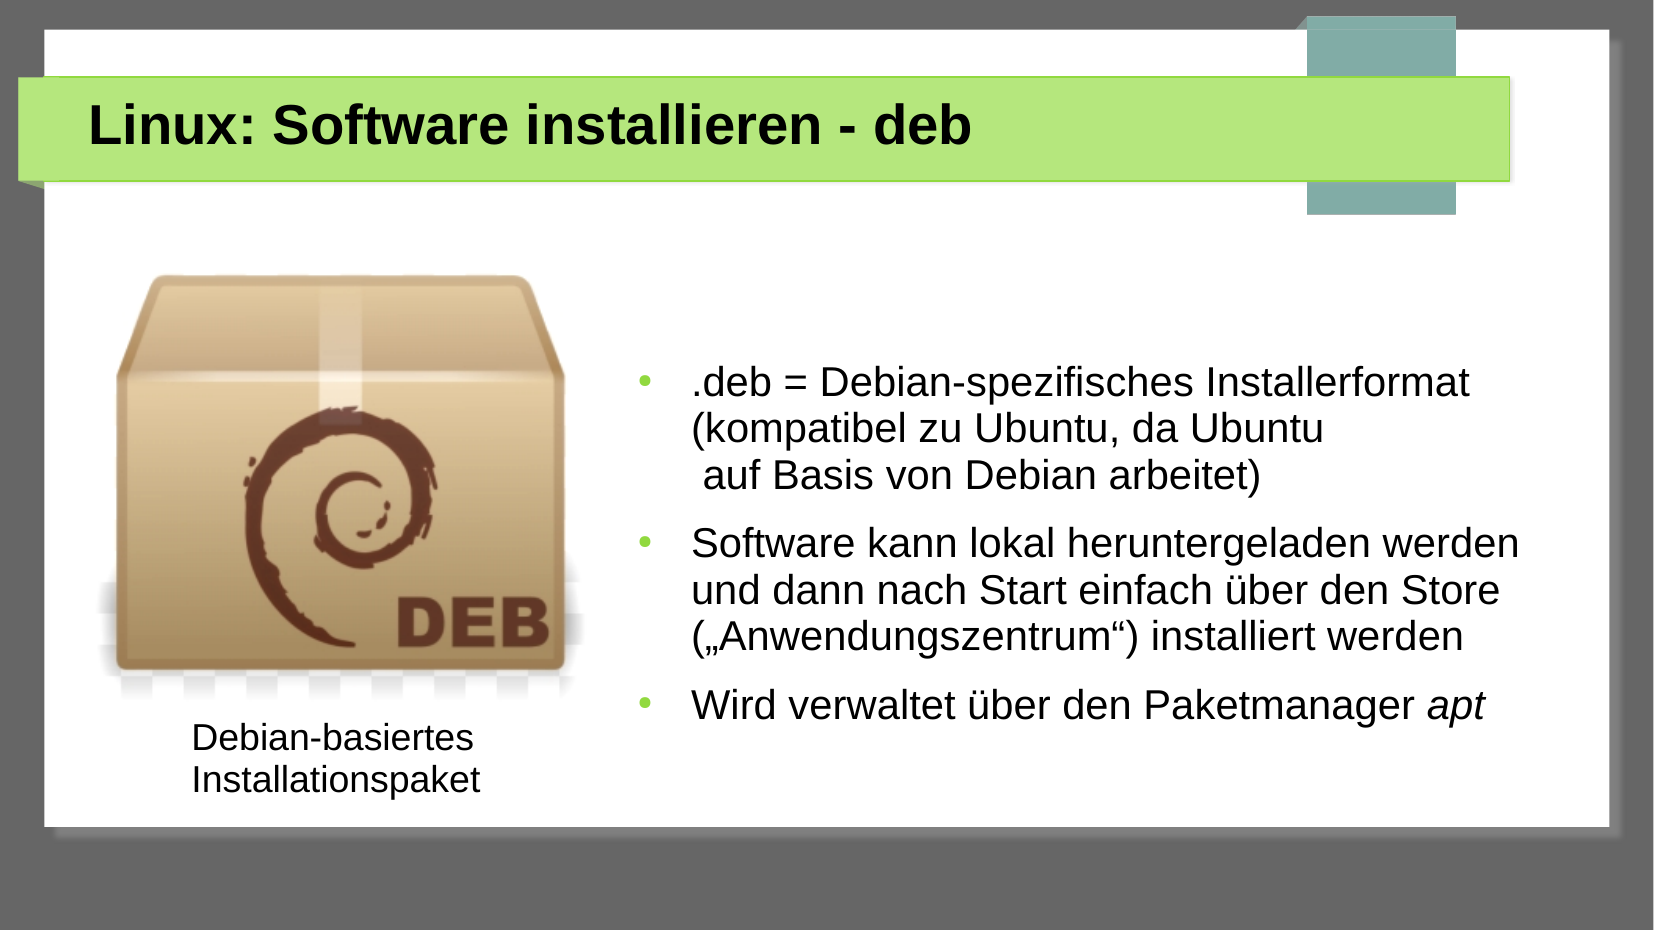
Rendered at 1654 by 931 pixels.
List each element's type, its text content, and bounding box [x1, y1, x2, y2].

title Linux: Software installieren - deb [88, 73, 1506, 178]
picture [90, 238, 591, 739]
list .deb = Debian-spezifisches Installerformat (kompatibel zu Ubuntu, da Ubuntu auf Basis von Debian arbeitet) Software kann lokal heruntergeladen werden und dann nach Start einfach über den Store („Anwendungszentrum“) installiert werden Wird verwaltet über den Paketmanager apt [620, 221, 1565, 813]
text_box Debian-basiertes Installationspaket [176, 708, 502, 798]
